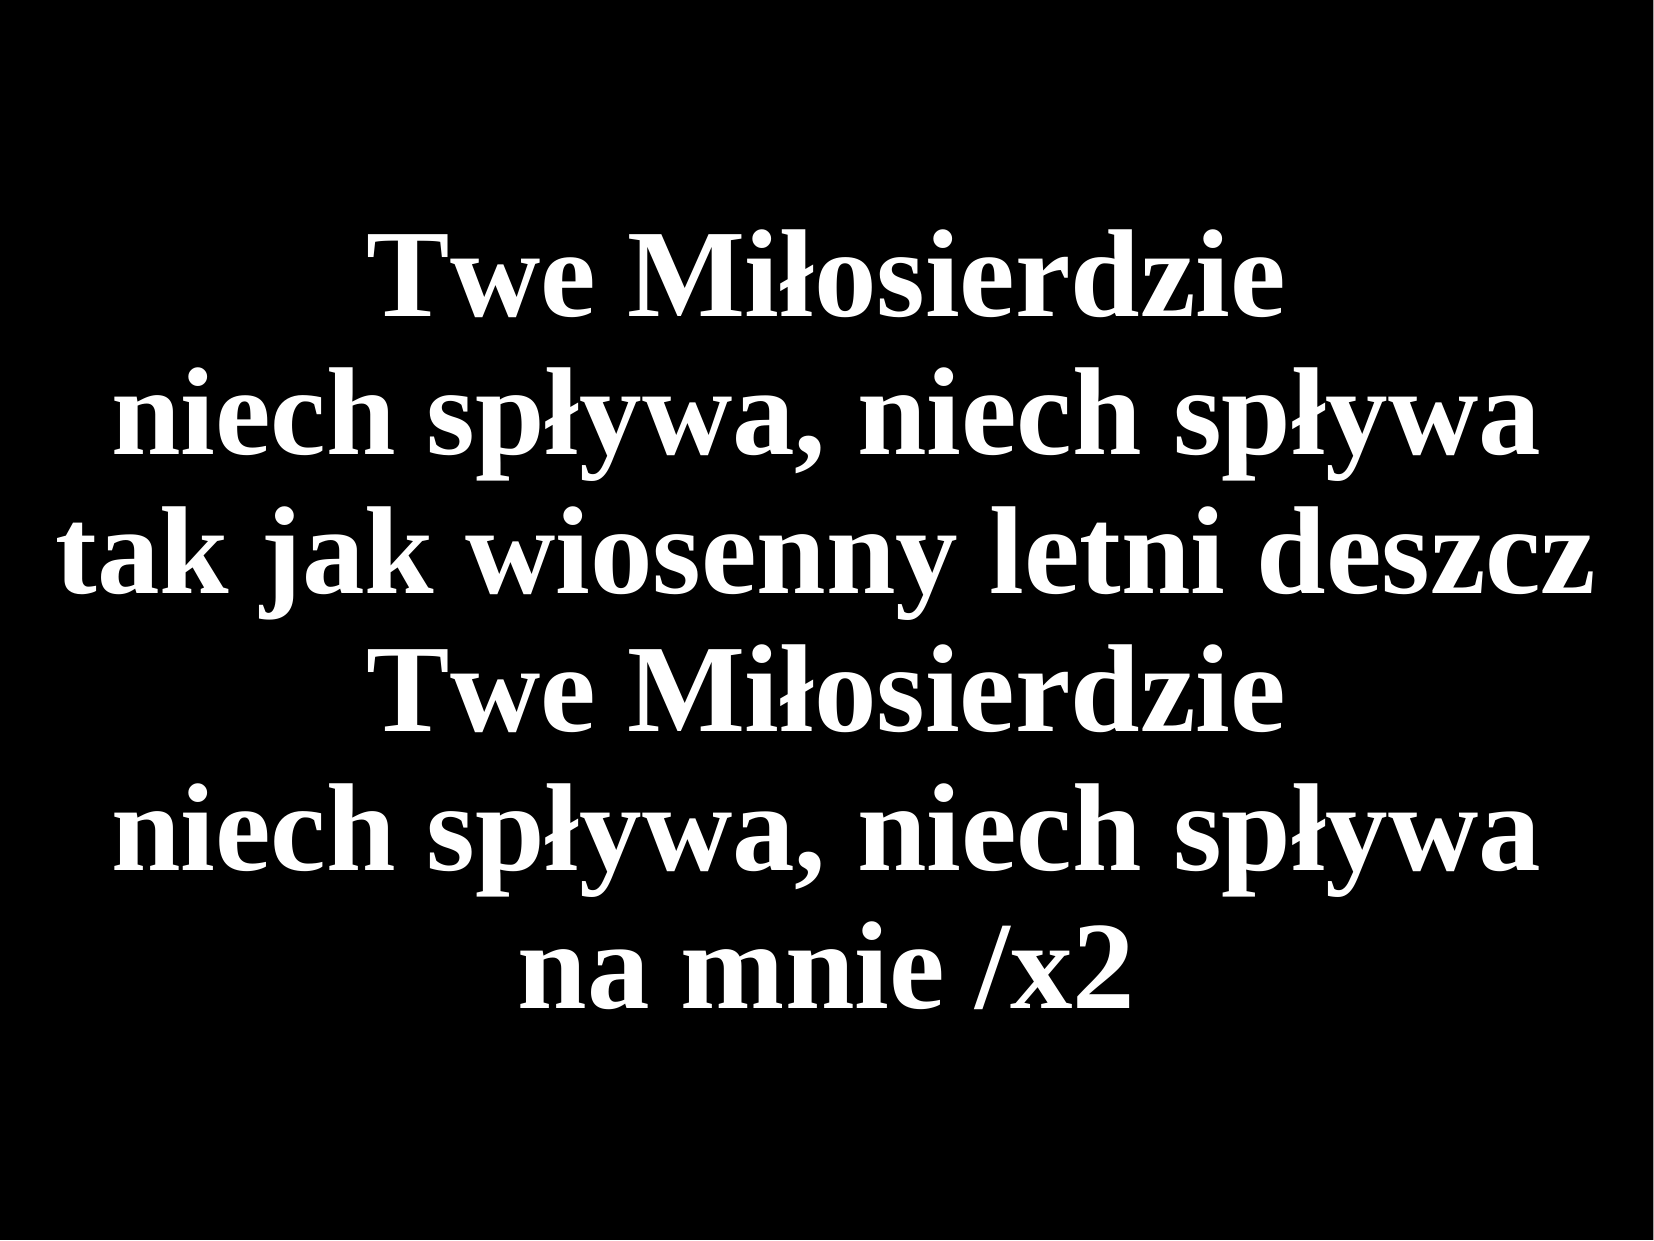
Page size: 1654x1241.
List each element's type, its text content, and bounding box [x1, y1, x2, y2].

title Twe Miłosierdzie niech spływa, niech spływa tak jak wiosenny letni deszcz Twe Miłosierdzie niech spływa, niech spływa na mnie /x2 [0, 0, 1654, 1241]
